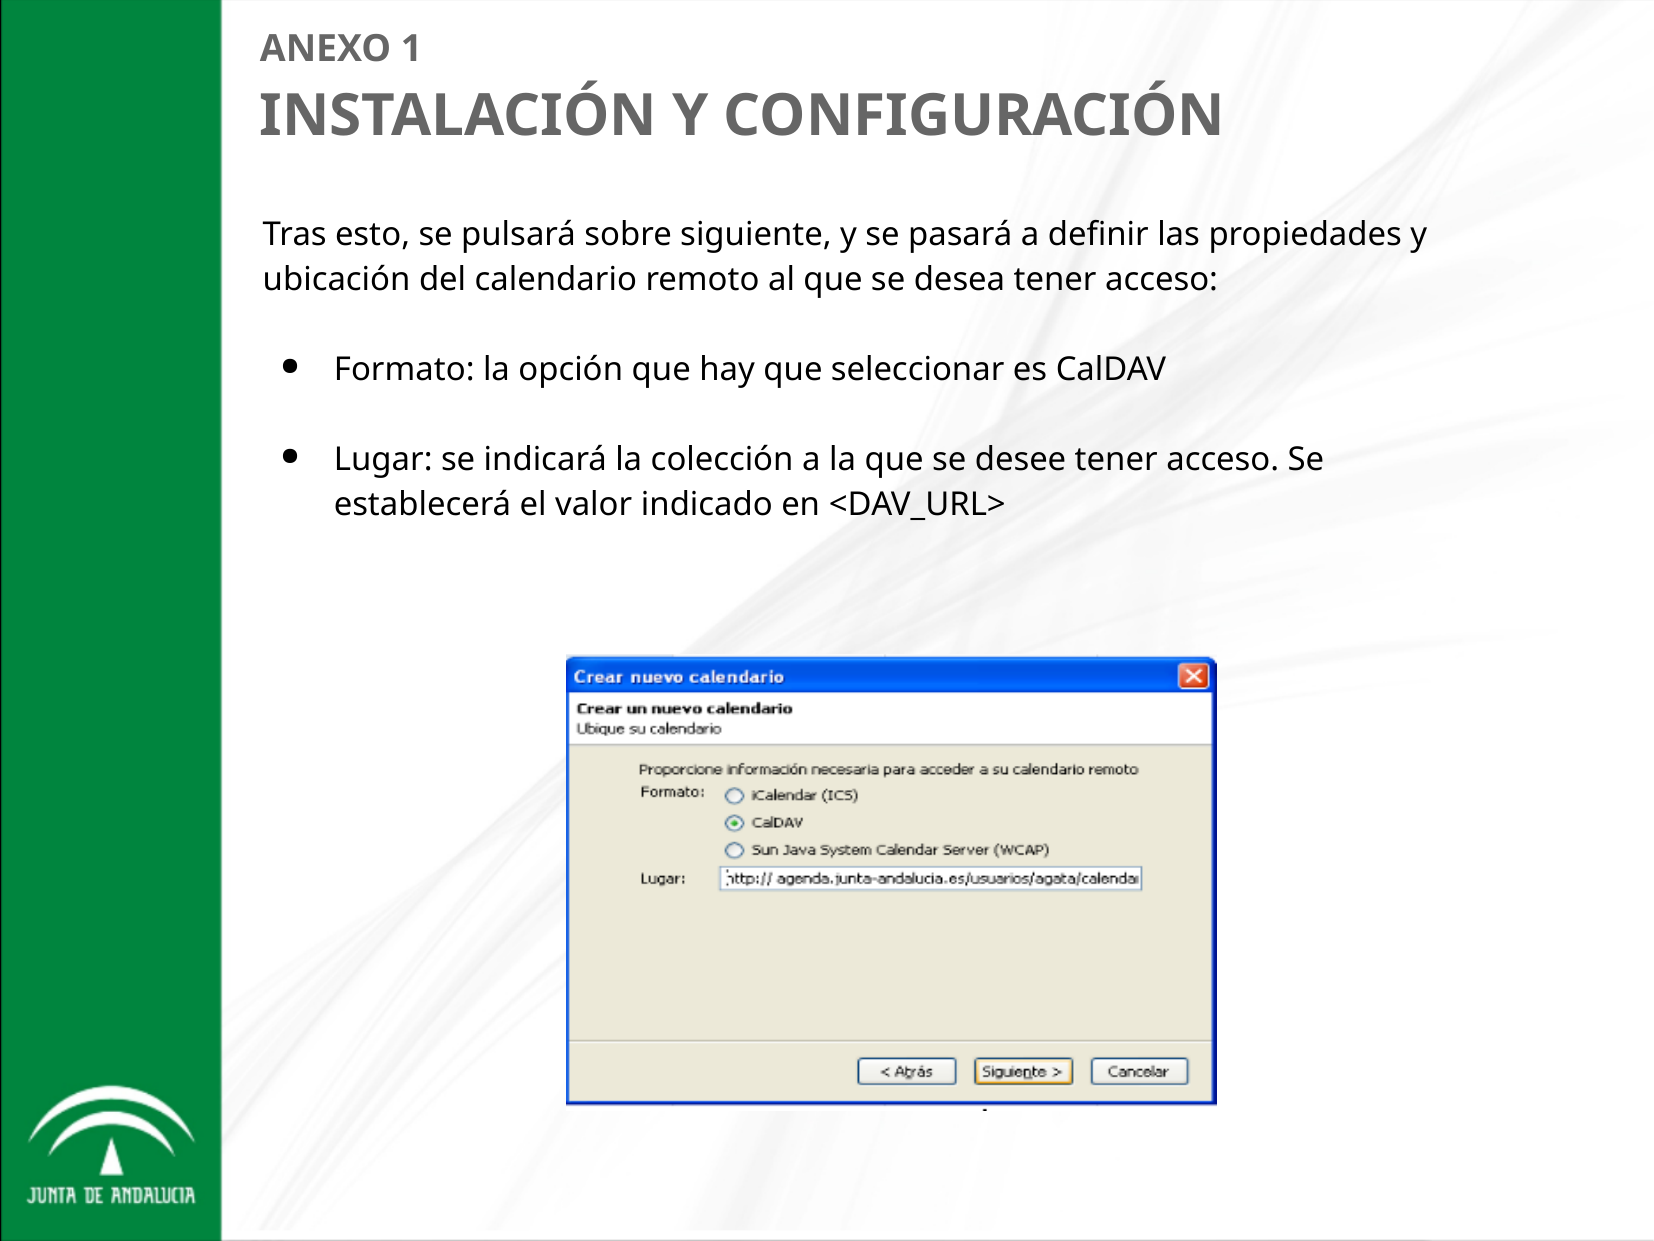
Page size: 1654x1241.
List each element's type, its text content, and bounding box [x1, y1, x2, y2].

title ANEXO 1 INSTALACIÓN Y CONFIGURACIÓN [259, 30, 1577, 143]
picture [0, 0, 1654, 1241]
list [271, 148, 1589, 1193]
text_box Tras esto, se pulsará sobre siguiente, y se pasará a definir las propiedades y ubicación del calendario remoto al que se desea tener acceso: Formato: la opción que hay que seleccionar es CalDAV Lugar: se indicará la colección a la que se desee tener acceso. Se establecerá el valor indicado en <DAV_URL> [248, 203, 1522, 641]
